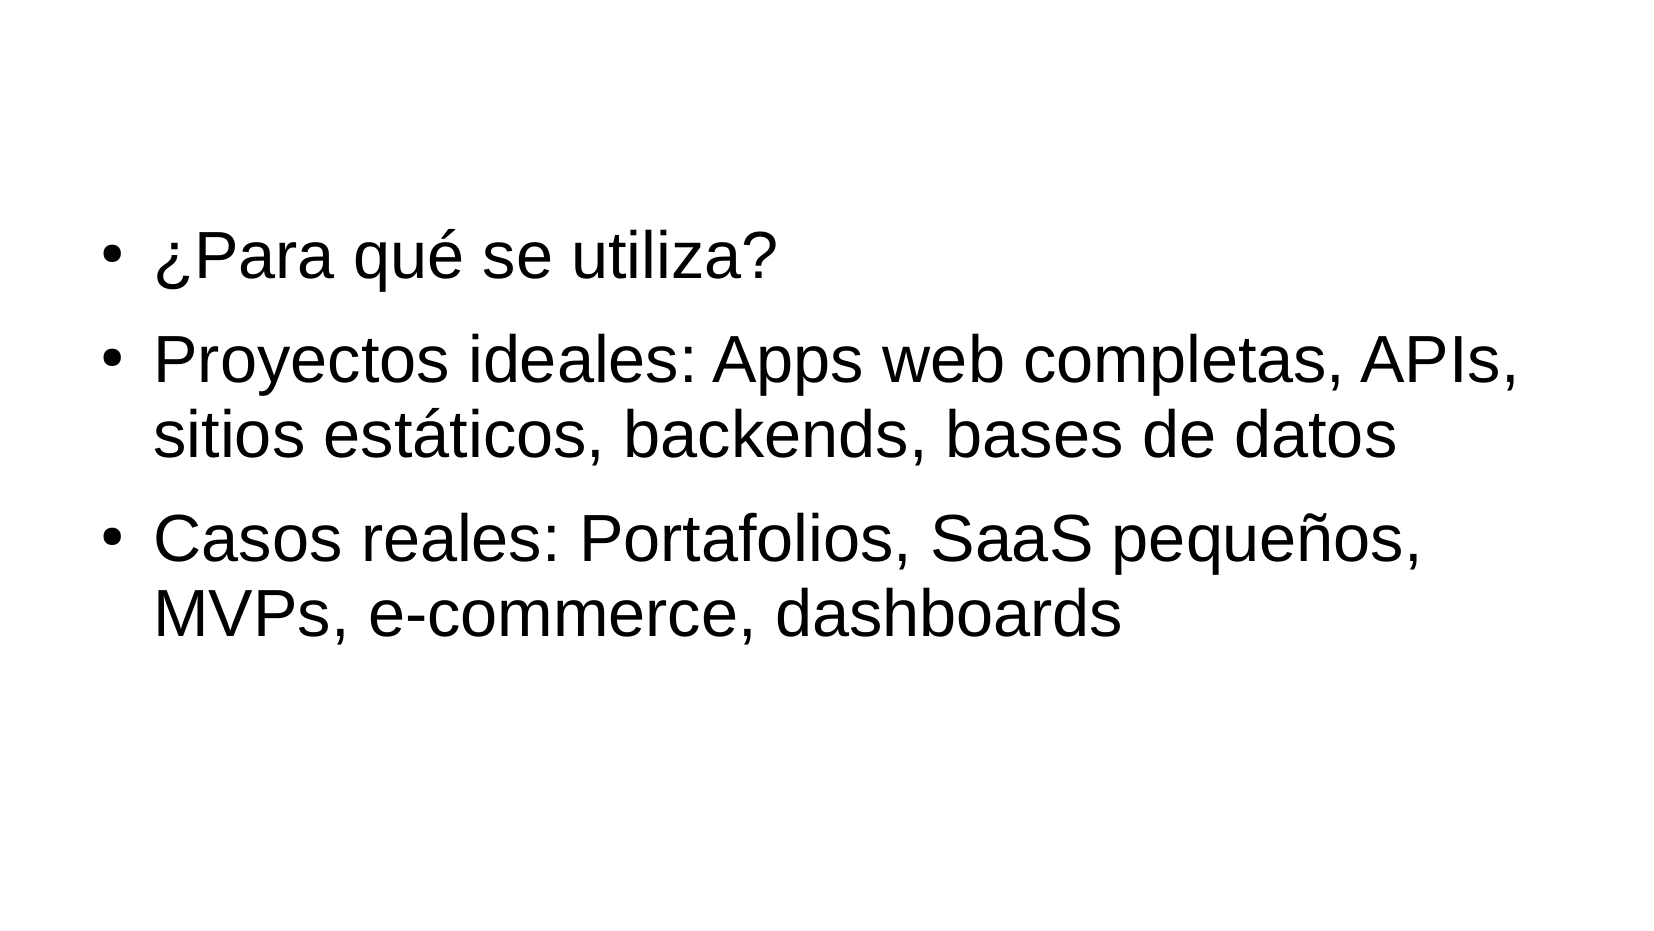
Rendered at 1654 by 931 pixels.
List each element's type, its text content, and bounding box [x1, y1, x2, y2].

list ¿Para qué se utiliza? Proyectos ideales: Apps web completas, APIs, sitios estáticos, backends, bases de datos Casos reales: Portafolios, SaaS pequeños, MVPs, e-commerce, dashboards [82, 217, 1571, 758]
